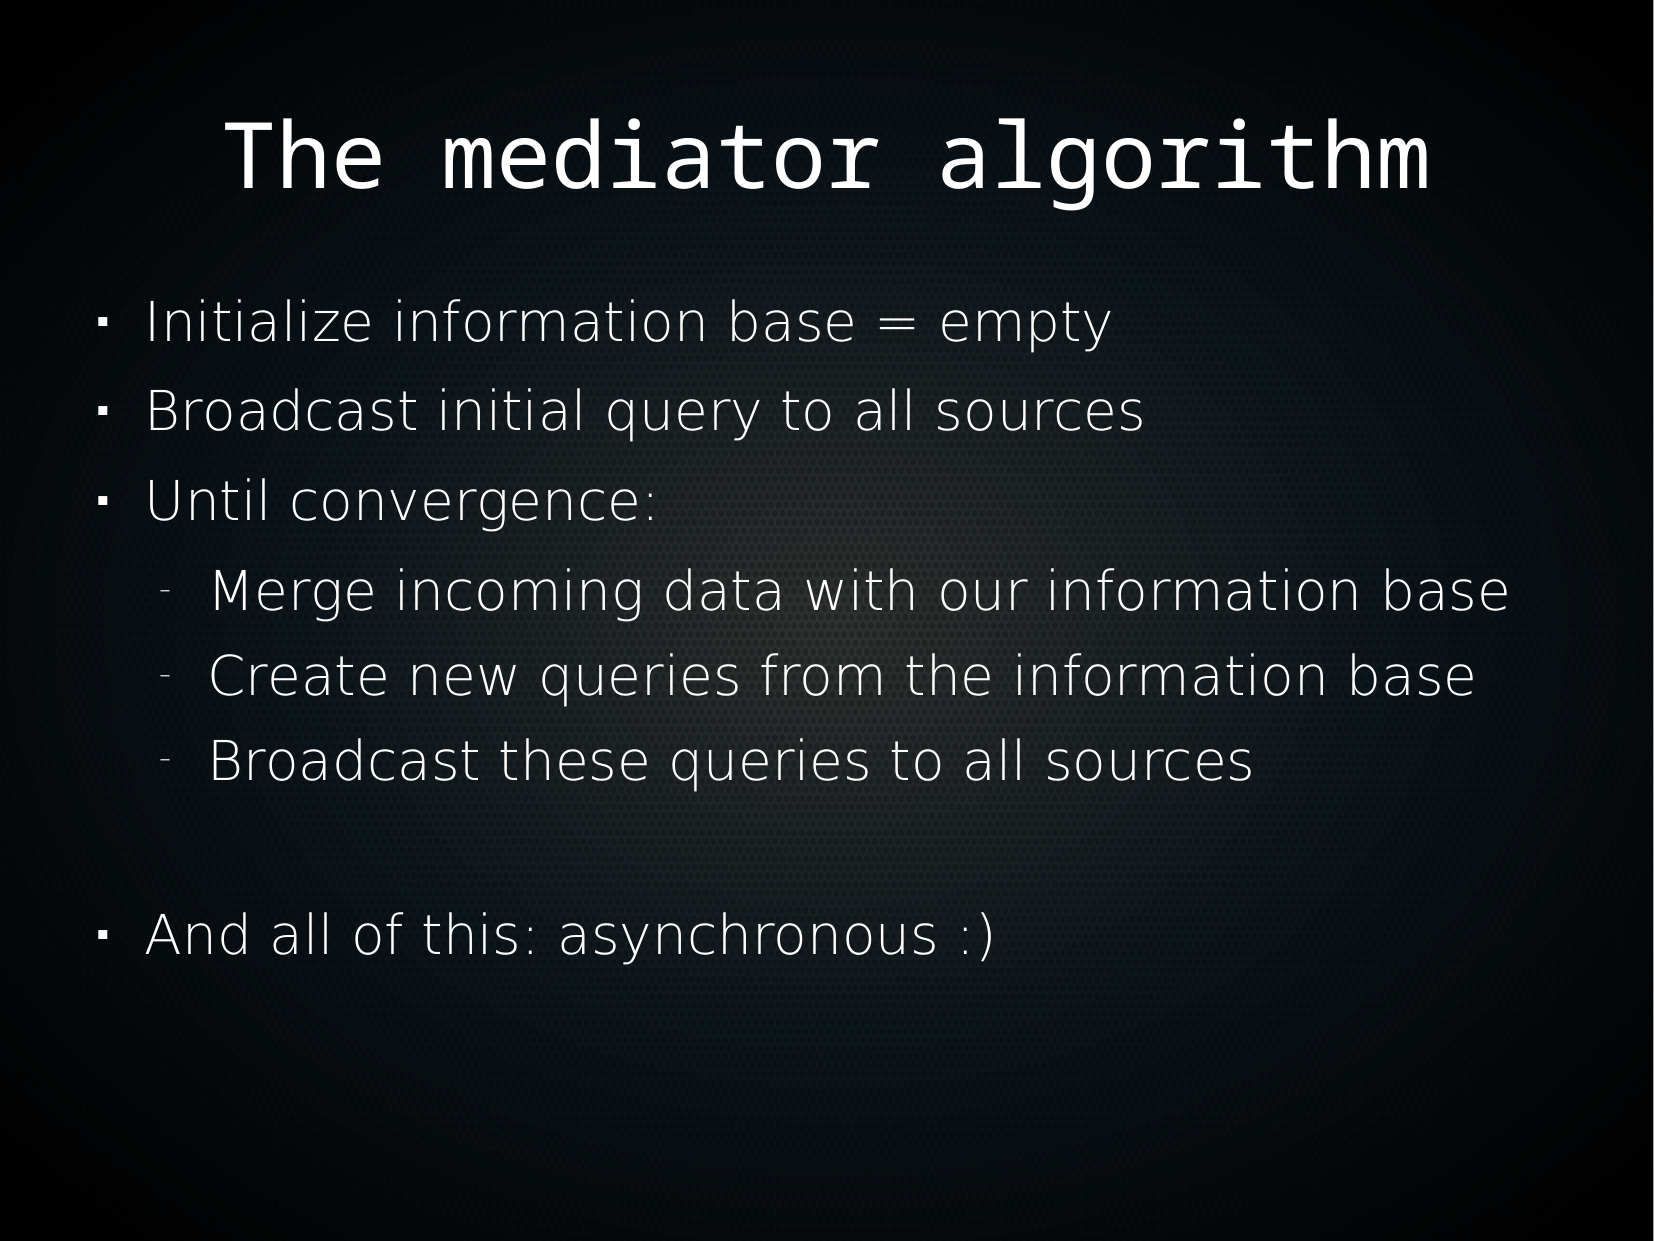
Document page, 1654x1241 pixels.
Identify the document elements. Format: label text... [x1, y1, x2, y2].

picture [0, 0, 1654, 1241]
title The mediator algorithm [82, 49, 1571, 257]
list Initialize information base = empty Broadcast initial query to all sources Until convergence: Merge incoming data with our information base Create new queries from the information base Broadcast these queries to all sources And all of this: asynchronous :) [82, 290, 1538, 1010]
